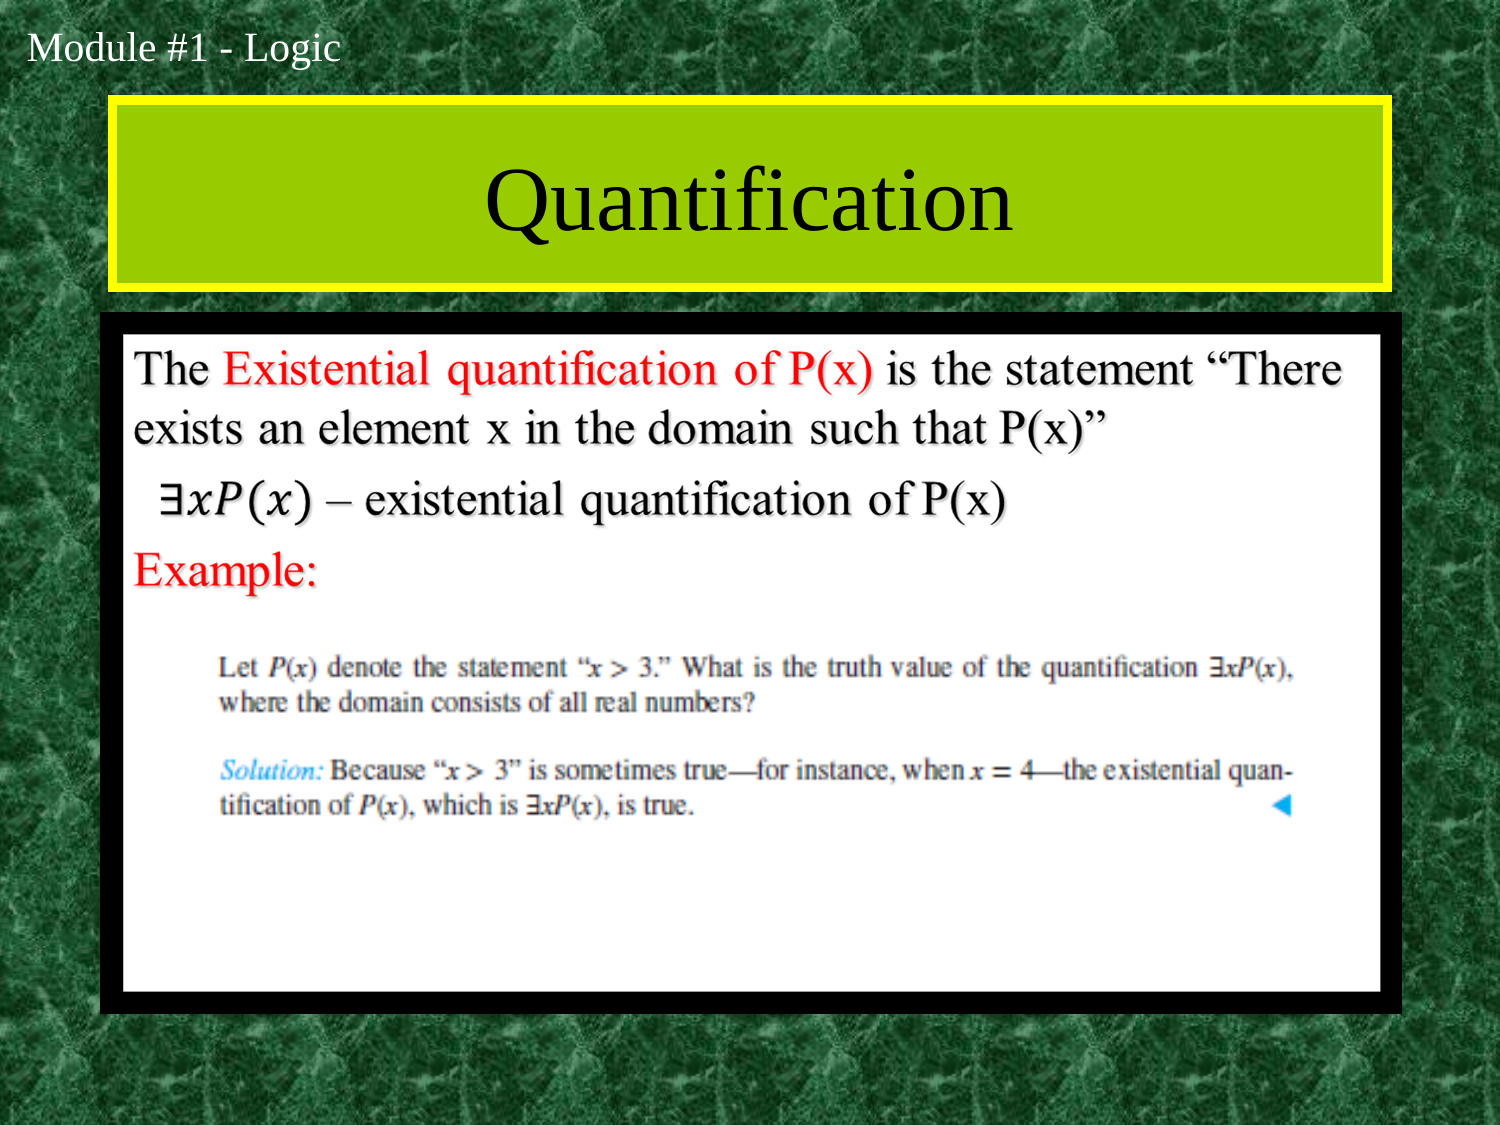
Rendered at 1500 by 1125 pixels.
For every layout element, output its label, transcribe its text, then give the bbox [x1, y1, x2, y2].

title Quantification [112, 99, 1388, 288]
picture [0, 0, 1500, 1125]
